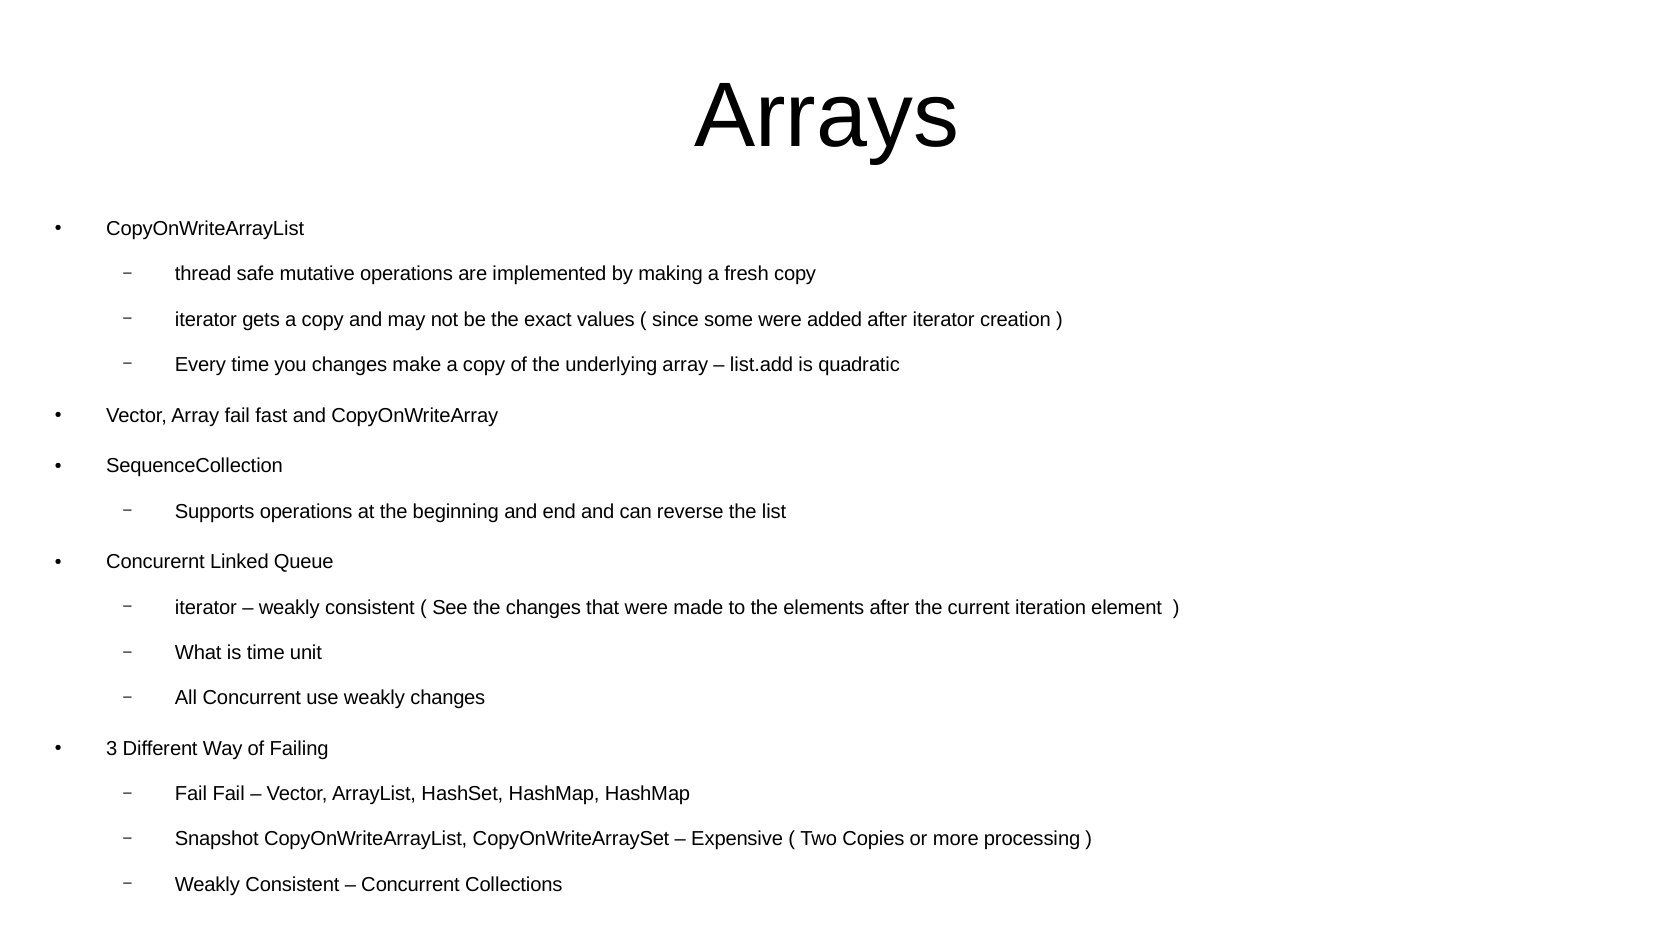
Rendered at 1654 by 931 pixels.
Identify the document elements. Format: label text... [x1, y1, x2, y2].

list CopyOnWriteArrayList thread safe mutative operations are implemented by making a fresh copy iterator gets a copy and may not be the exact values ( since some were added after iterator creation ) Every time you changes make a copy of the underlying array – list.add is quadratic Vector, Array fail fast and CopyOnWriteArray SequenceCollection Supports operations at the beginning and end and can reverse the list Concurernt Linked Queue iterator – weakly consistent ( See the changes that were made to the elements after the current iteration element ) What is time unit All Concurrent use weakly changes 3 Different Way of Failing Fail Fail – Vector, ArrayList, HashSet, HashMap, HashMap Snapshot CopyOnWriteArrayList, CopyOnWriteArraySet – Expensive ( Two Copies or more processing ) Weakly Consistent – Concurrent Collections [37, 217, 1571, 901]
title Arrays [82, 37, 1571, 193]
